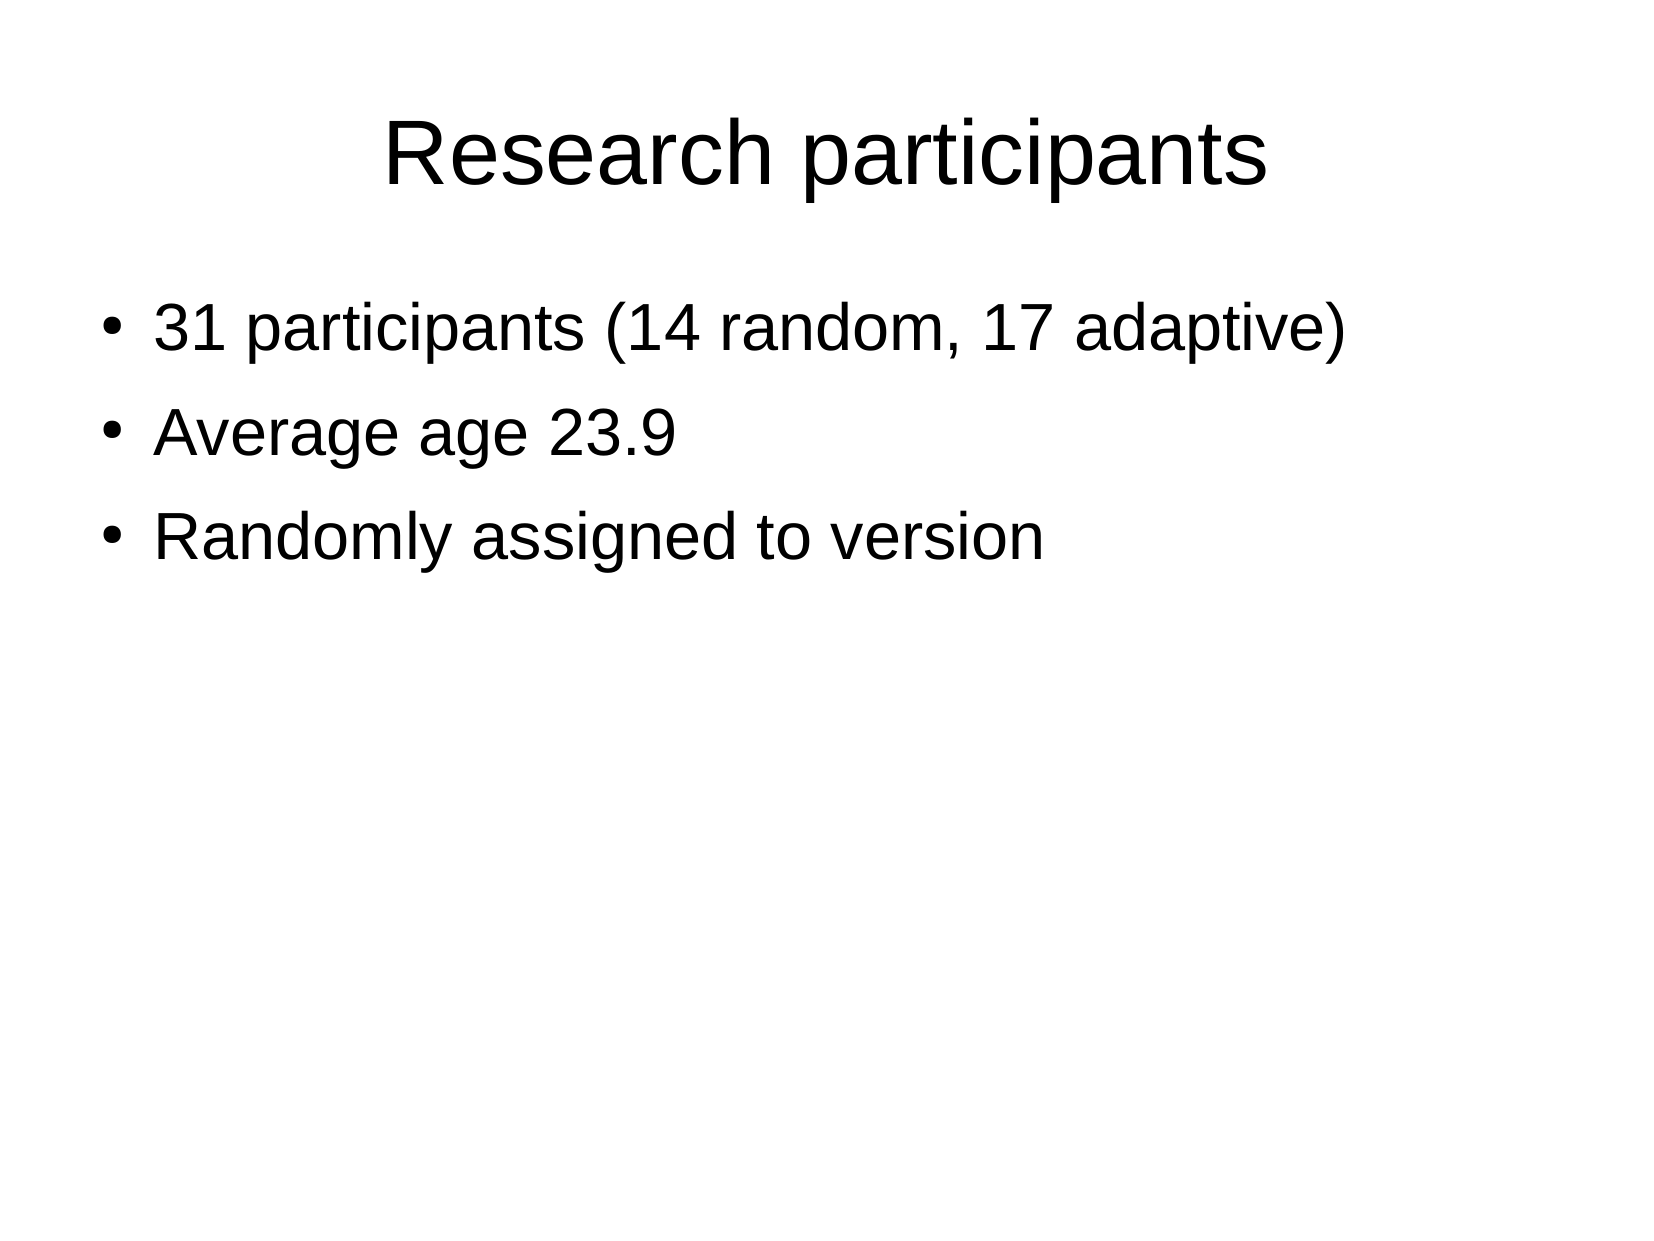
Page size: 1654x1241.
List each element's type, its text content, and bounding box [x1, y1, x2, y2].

title Research participants [82, 49, 1571, 257]
list 31 participants (14 random, 17 adaptive) Average age 23.9 Randomly assigned to version [82, 290, 1571, 1010]
